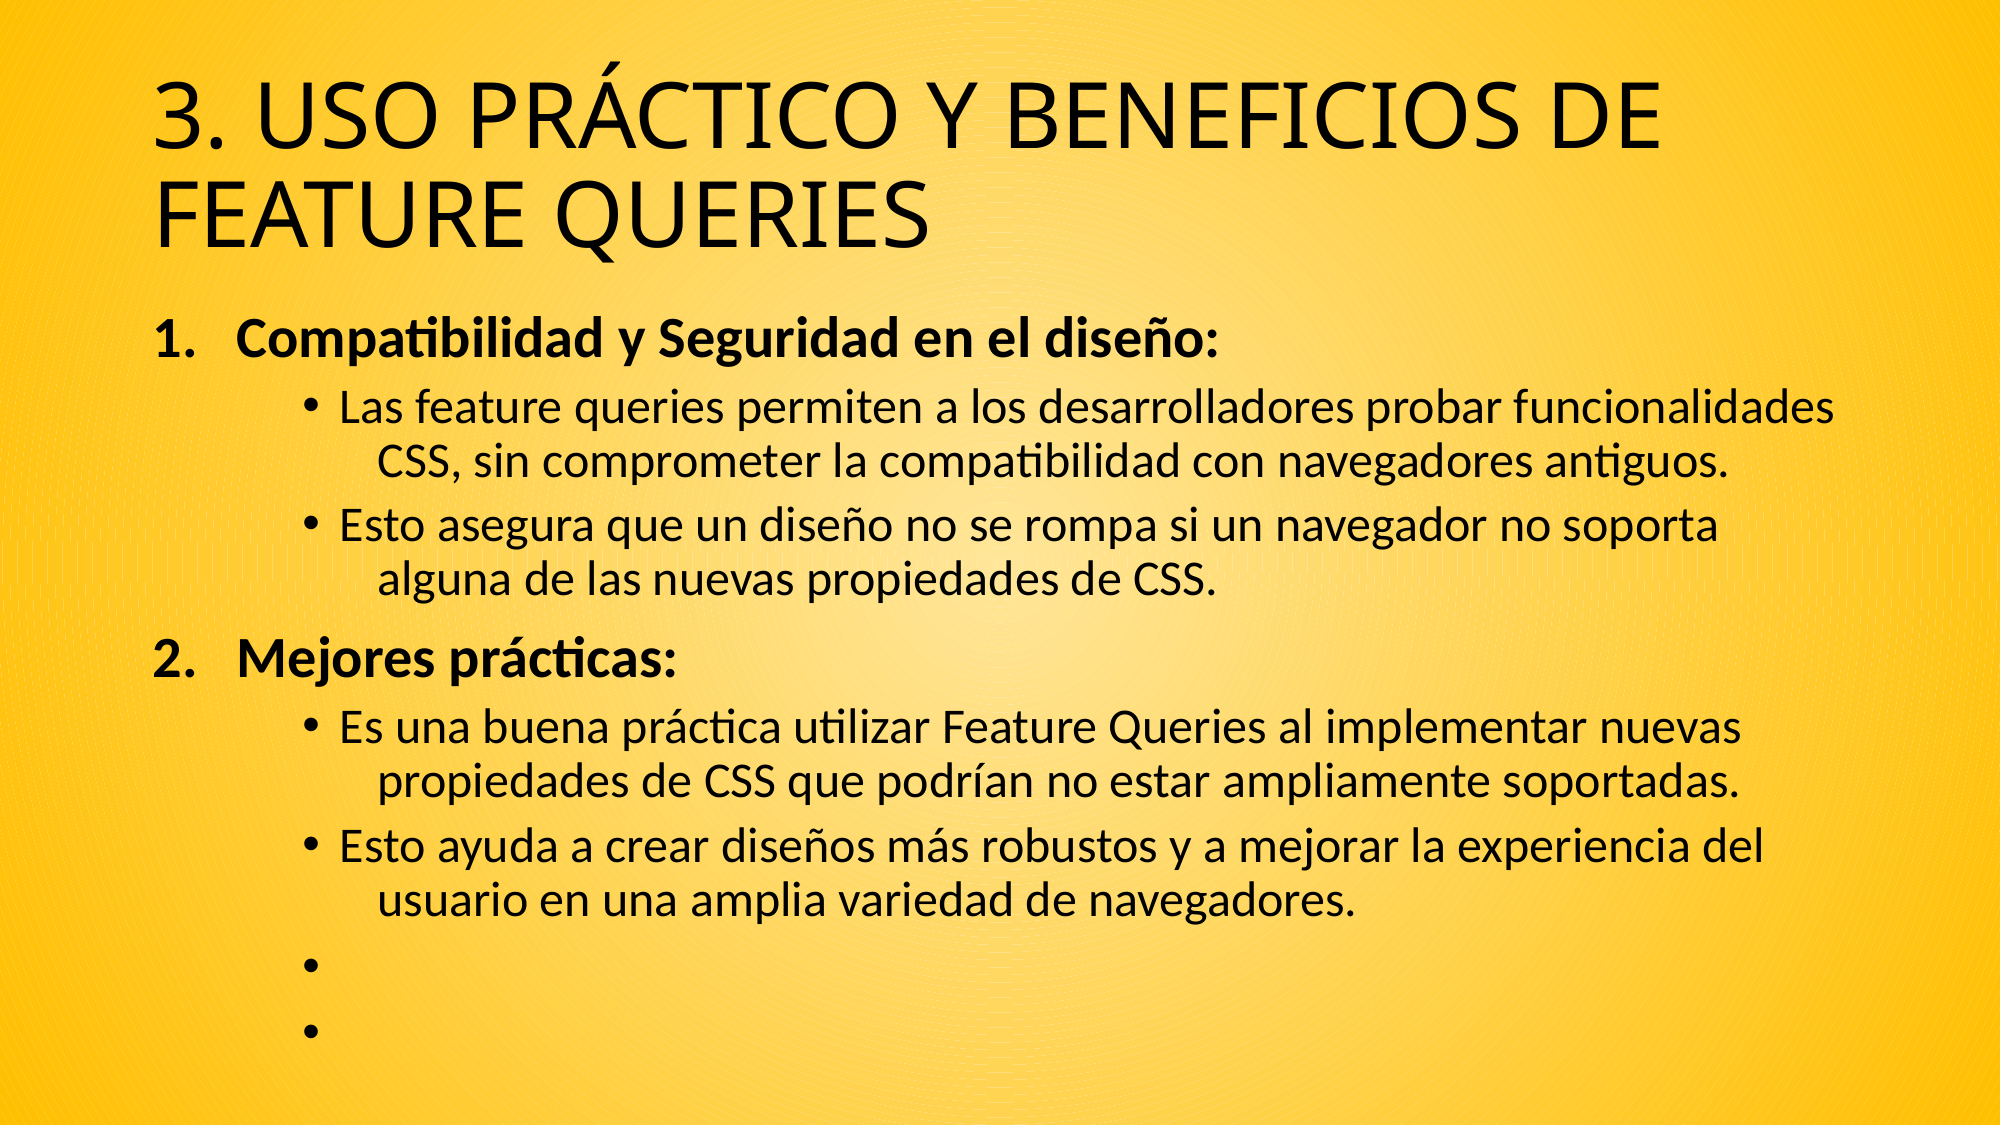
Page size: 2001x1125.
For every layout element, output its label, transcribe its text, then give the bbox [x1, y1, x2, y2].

title 3. USO PRÁCTICO Y BENEFICIOS DE FEATURE QUERIES [137, 59, 1863, 278]
list Compatibilidad y Seguridad en el diseño: Las feature queries permiten a los desarrolladores probar funcionalidades CSS, sin comprometer la compatibilidad con navegadores antiguos. Esto asegura que un diseño no se rompa si un navegador no soporta alguna de las nuevas propiedades de CSS. Mejores prácticas: Es una buena práctica utilizar Feature Queries al implementar nuevas propiedades de CSS que podrían no estar ampliamente soportadas. Esto ayuda a crear diseños más robustos y a mejorar la experiencia del usuario en una amplia variedad de navegadores. [137, 299, 1863, 1014]
